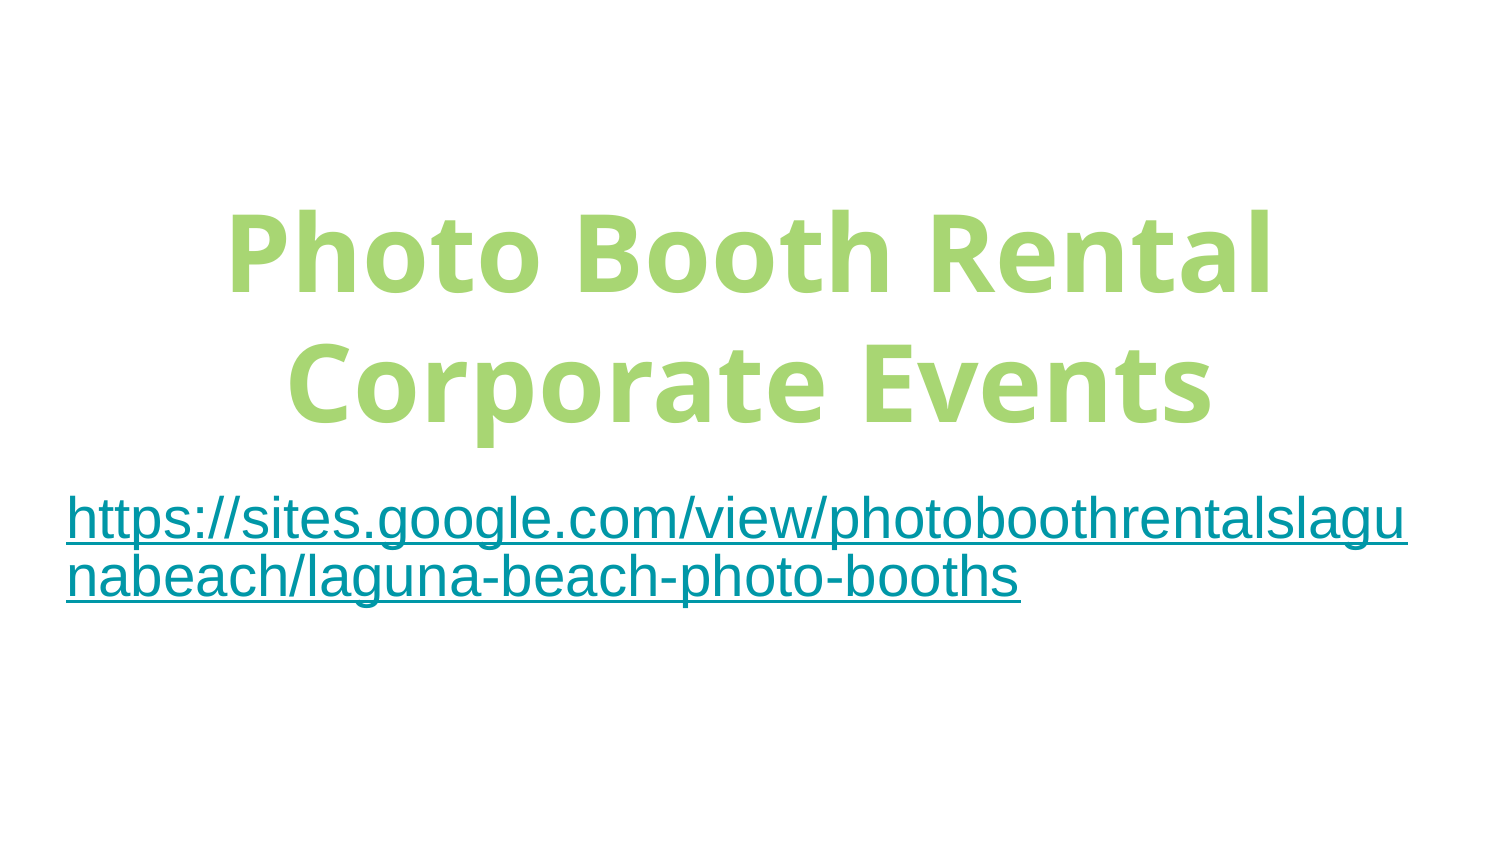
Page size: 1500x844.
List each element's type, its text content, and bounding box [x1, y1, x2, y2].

title Photo Booth Rental Corporate Events [51, 122, 1449, 459]
subtitle https://sites.google.com/view/photoboothrentalslagunabeach/laguna-beach-photo-booths [51, 464, 1449, 595]
